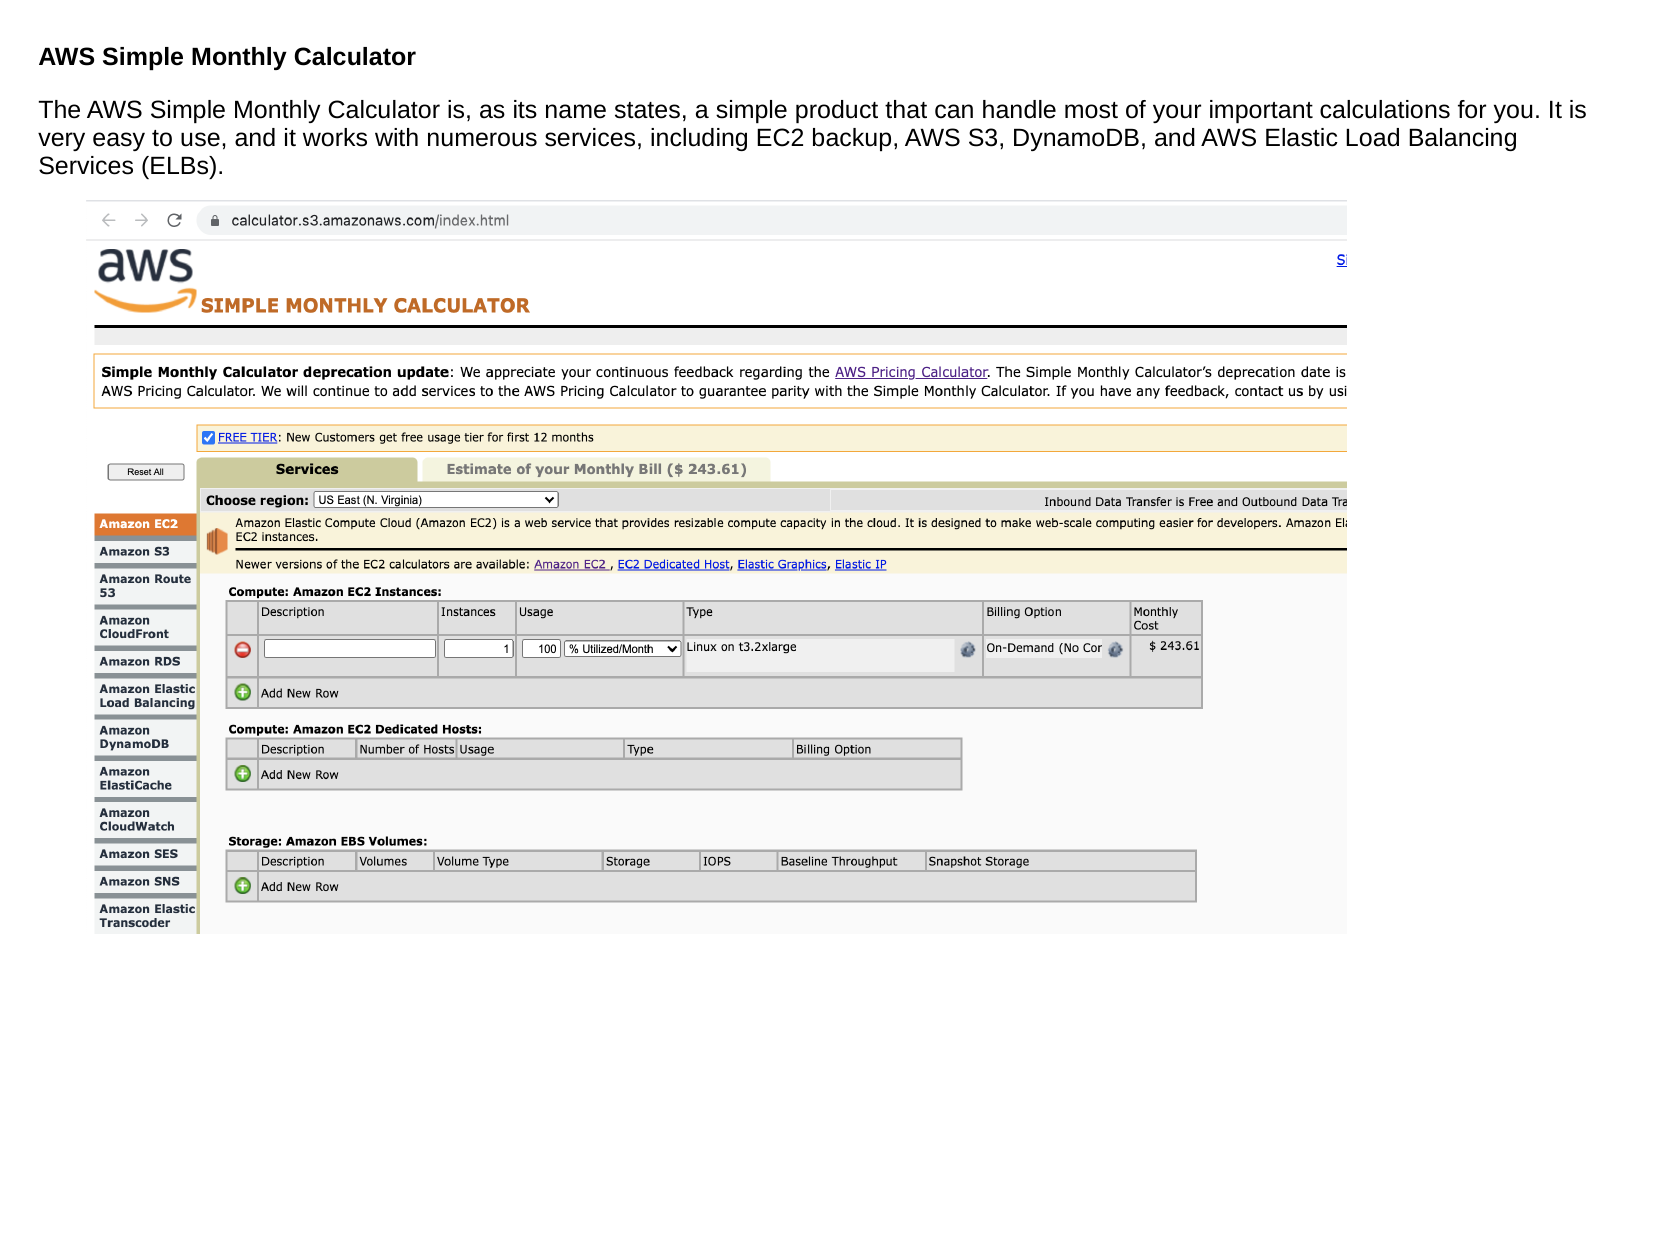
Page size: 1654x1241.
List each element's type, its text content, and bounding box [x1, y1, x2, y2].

text_box AWS Simple Monthly Calculator The AWS Simple Monthly Calculator is, as its name states, a simple product that can handle most of your important calculations for you. It is very easy to use, and it works with numerous services, including EC2 backup, AWS S3, DynamoDB, and AWS Elastic Load Balancing Services (ELBs). [23, 35, 1619, 201]
picture [86, 201, 1347, 934]
